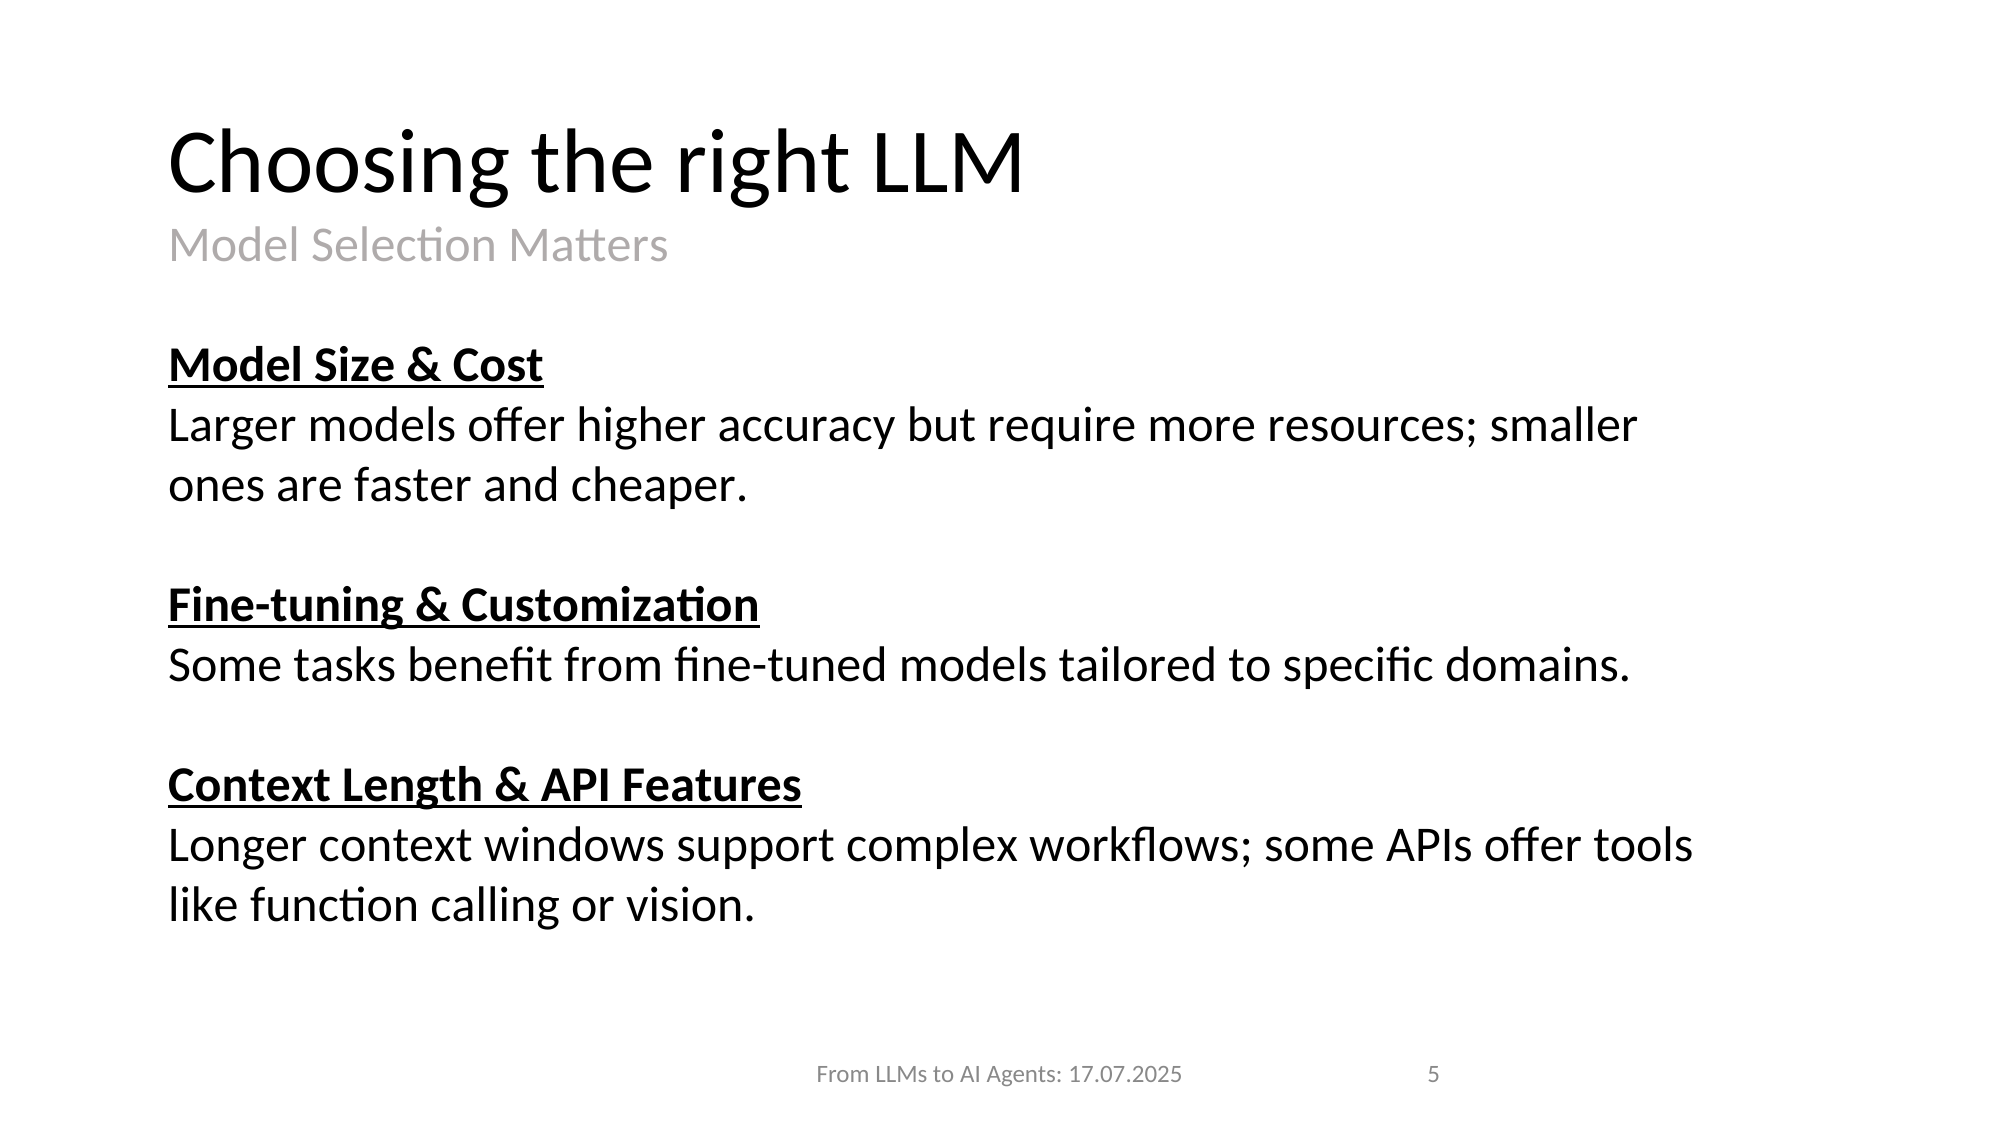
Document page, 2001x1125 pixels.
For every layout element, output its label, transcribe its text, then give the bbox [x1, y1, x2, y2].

text_box Choosing the right LLM Model Selection Matters Model Size & Cost Larger models offer higher accuracy but require more resources; smaller ones are faster and cheaper. Fine-tuning & Customization Some tasks benefit from fine-tuned models tailored to specific domains. Context Length & API Features Longer context windows support complex workflows; some APIs offer tools like function calling or vision. [153, 93, 1742, 948]
text_box [1412, 1042, 1863, 1103]
text_box From LLMs to AI Agents: 17.07.2025 [662, 1042, 1338, 1103]
